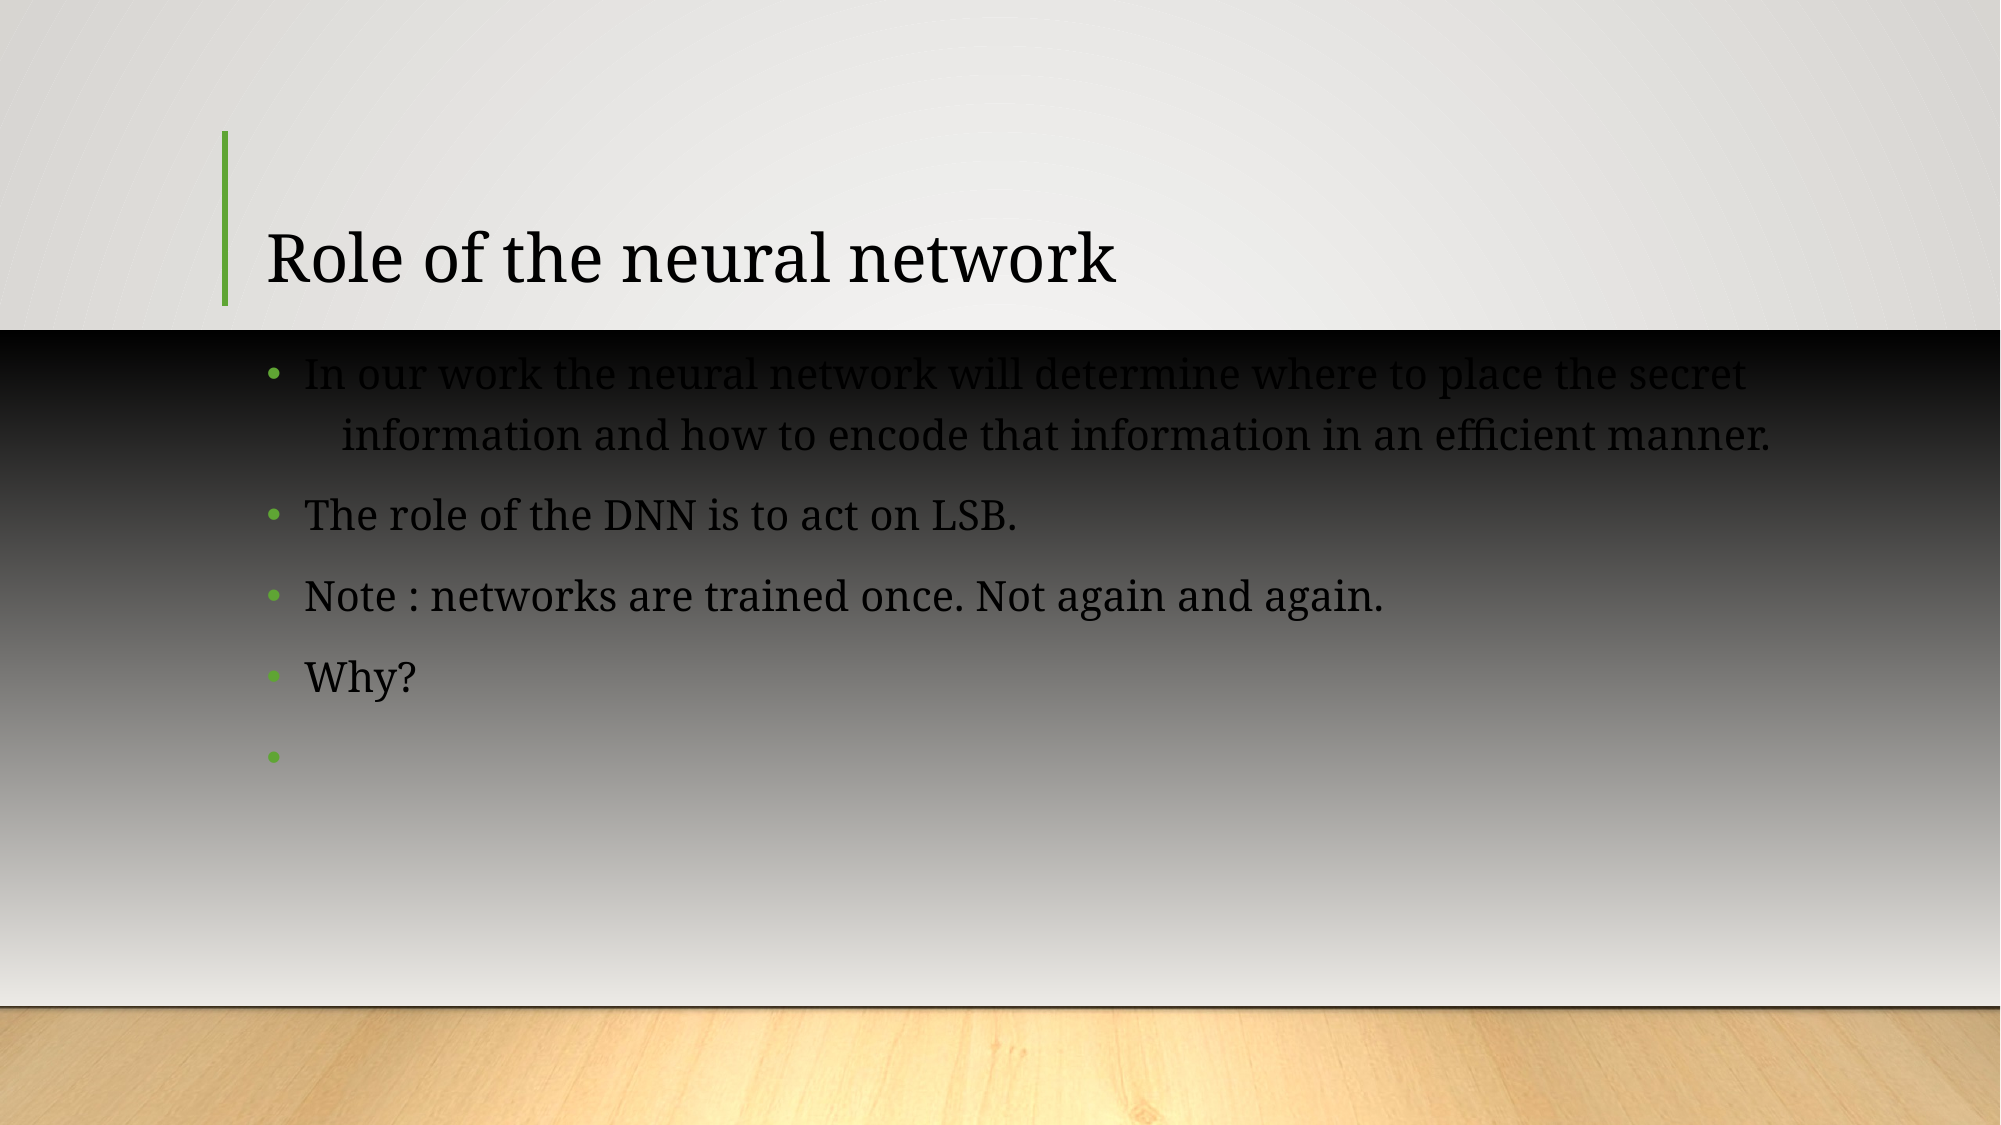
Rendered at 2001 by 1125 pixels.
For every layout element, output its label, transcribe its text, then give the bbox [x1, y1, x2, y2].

list In our work the neural network will determine where to place the secret information and how to encode that information in an efficient manner. The role of the DNN is to act on LSB. Note : networks are trained once. Not again and again. Why? [251, 330, 1814, 897]
title Role of the neural network [251, 131, 1814, 305]
